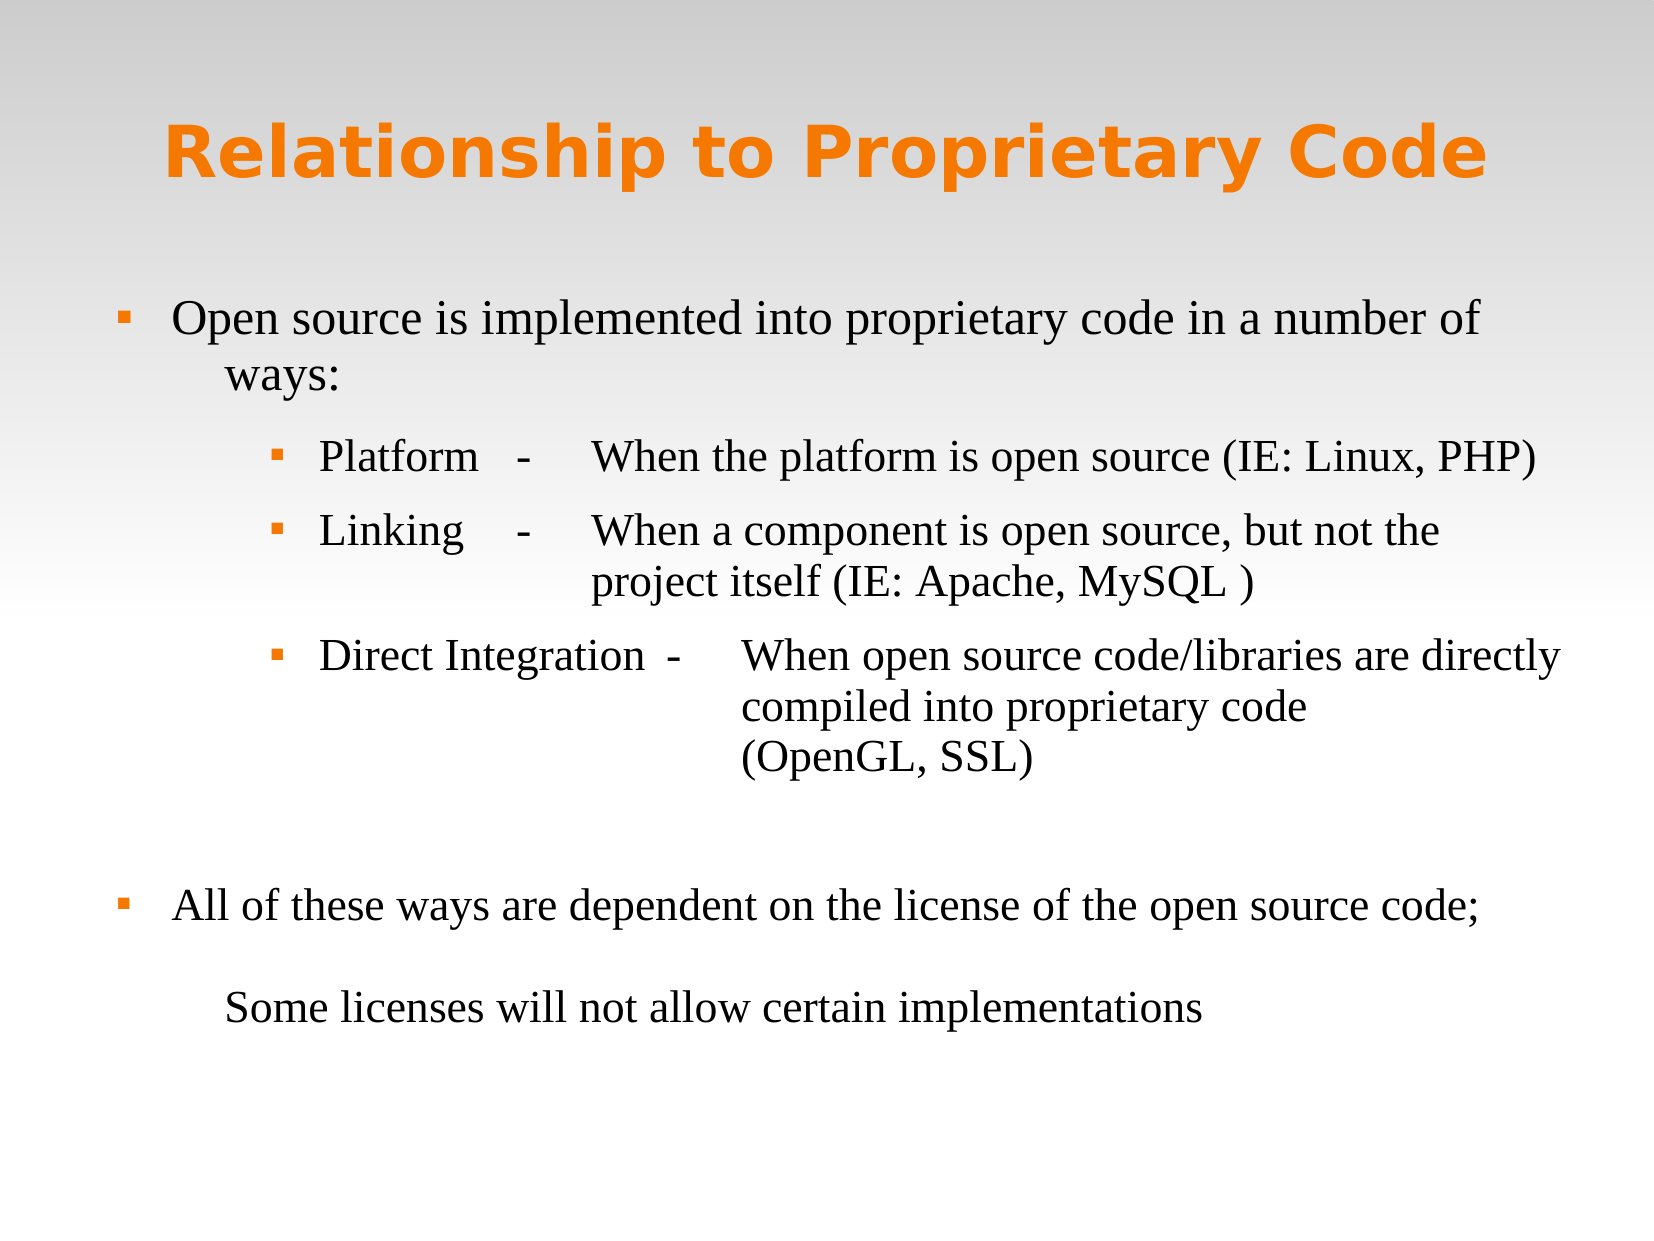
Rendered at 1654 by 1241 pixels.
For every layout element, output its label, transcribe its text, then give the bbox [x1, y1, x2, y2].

title Relationship to Proprietary Code [82, 49, 1571, 257]
list Open source is implemented into proprietary code in a number of ways: Platform - When the platform is open source (IE: Linux, PHP) Linking - When a component is open source, but not the project itself (IE: Apache, MySQL ) Direct Integration - When open source code/libraries are directly compiled into proprietary code (OpenGL, SSL) All of these ways are dependent on the license of the open source code; Some licenses will not allow certain implementations [82, 290, 1571, 1109]
